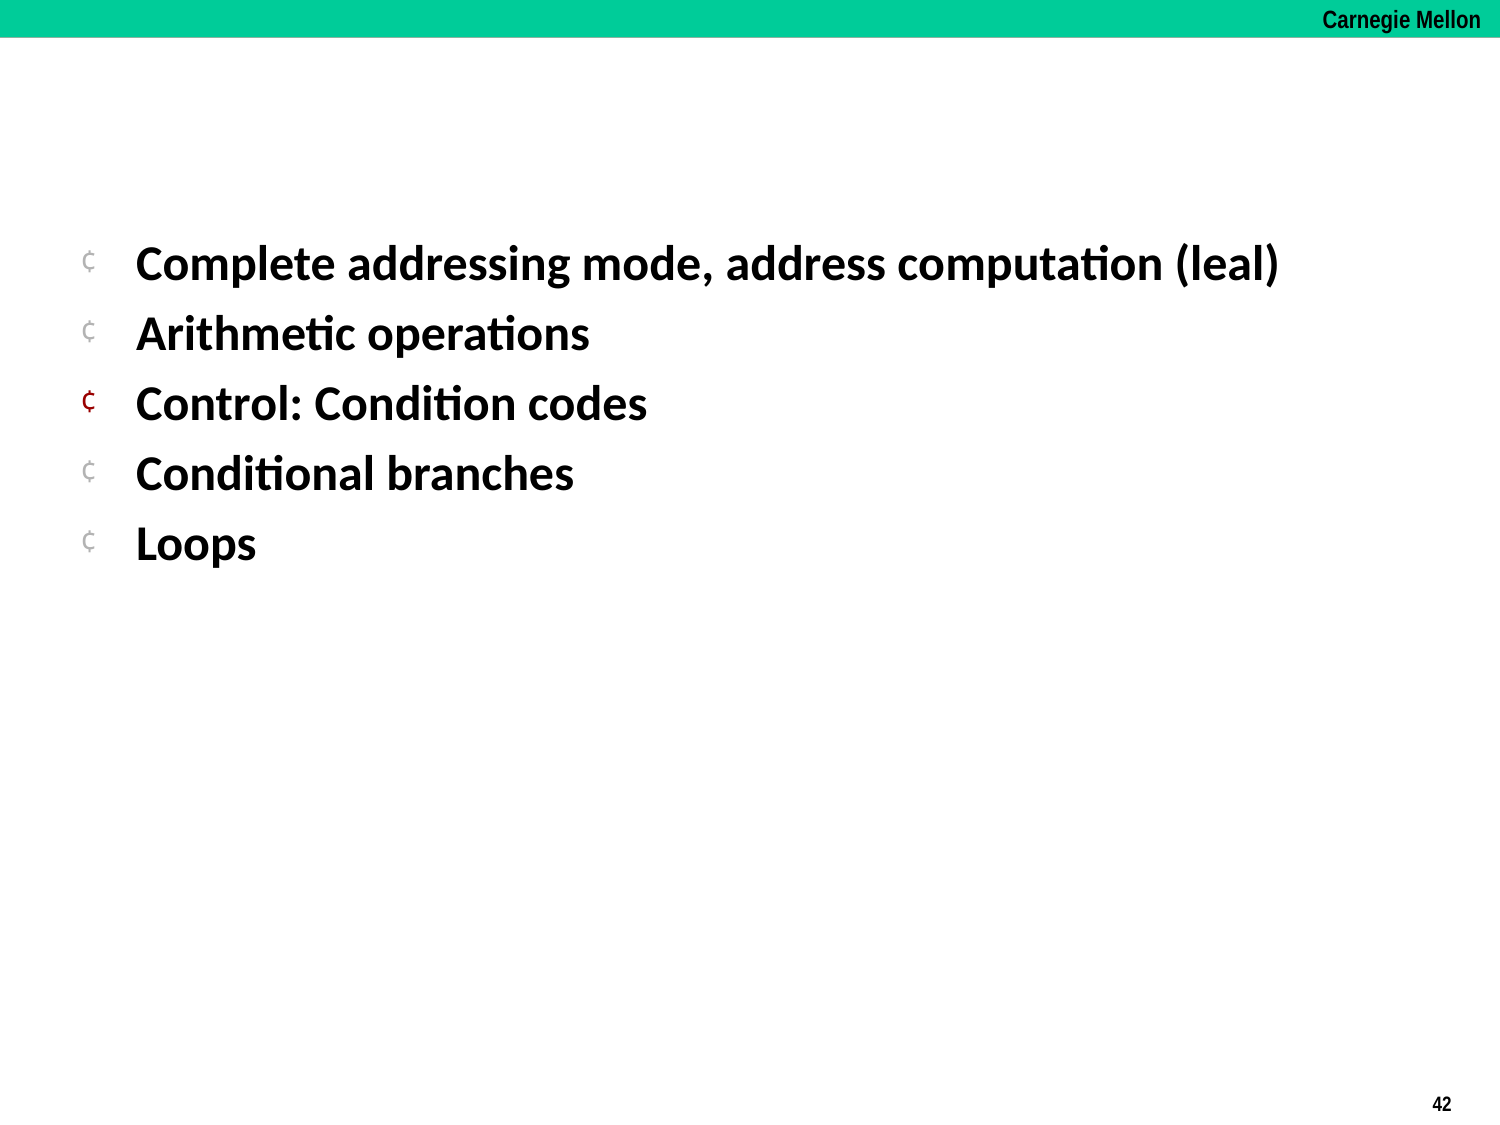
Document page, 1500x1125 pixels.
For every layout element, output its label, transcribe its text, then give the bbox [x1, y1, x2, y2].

text_box Carnegie Mellon [1322, 3, 1500, 33]
list Complete addressing mode, address computation (leal) Arithmetic operations Control: Condition codes Conditional branches Loops [65, 223, 1361, 1040]
